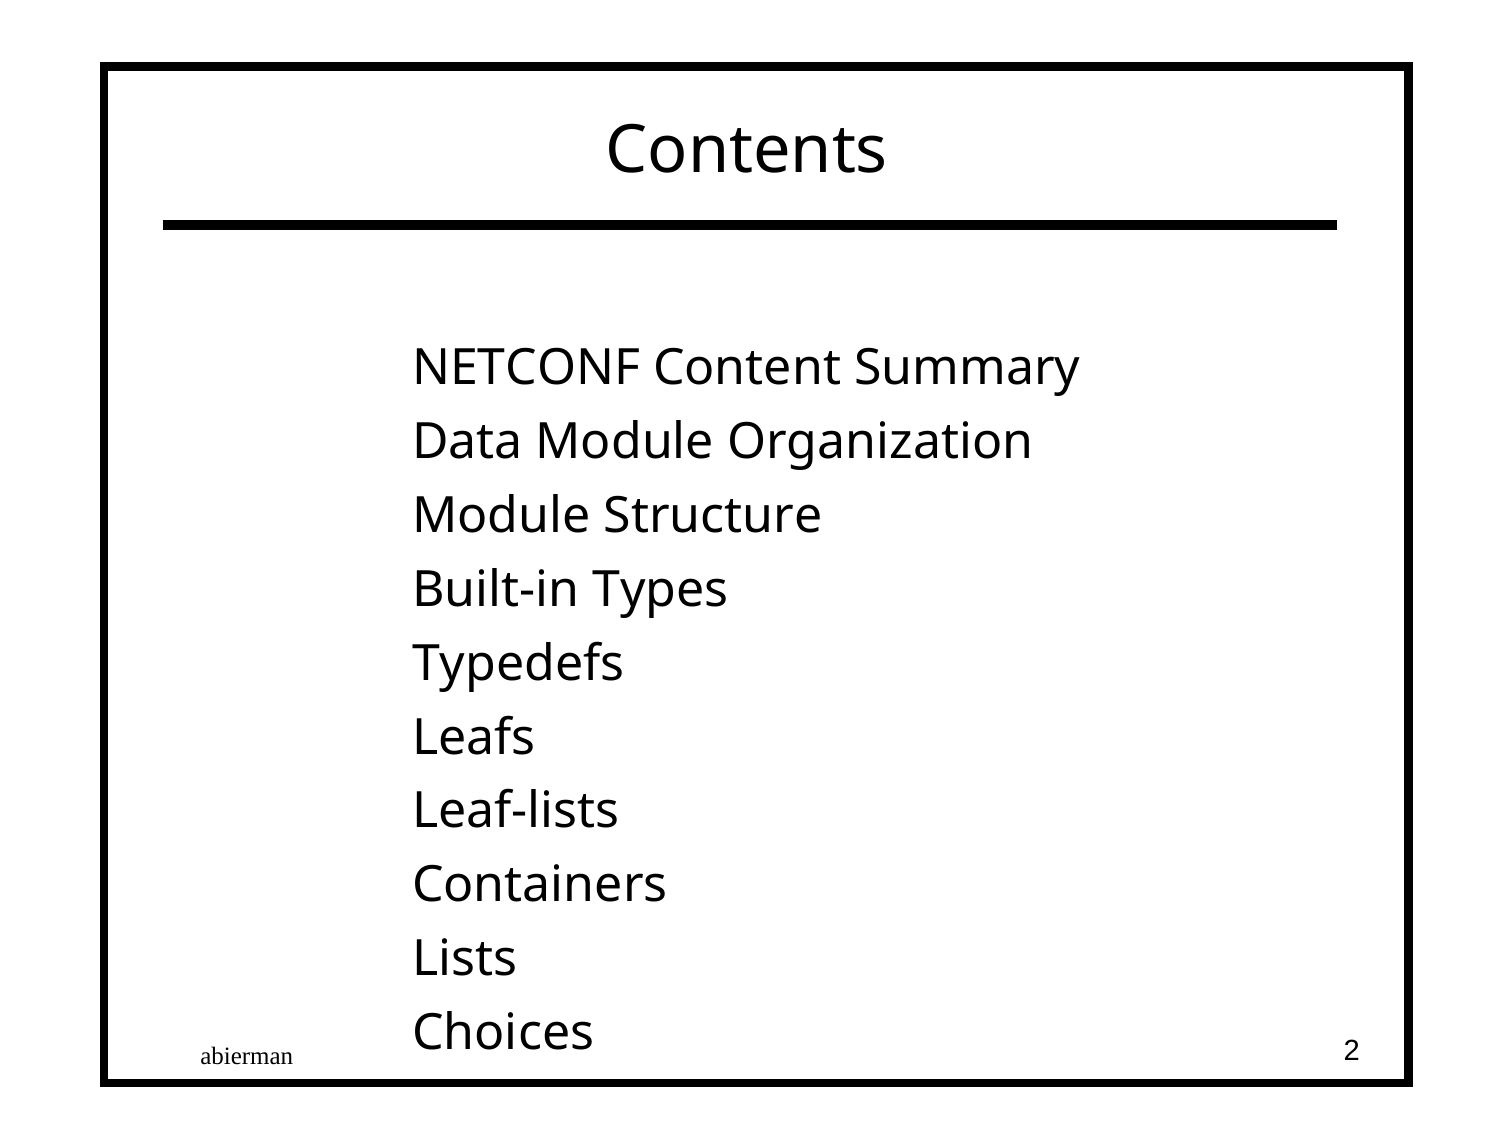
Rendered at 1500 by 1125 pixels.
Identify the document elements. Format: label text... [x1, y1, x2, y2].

title Contents [162, 87, 1332, 200]
list NETCONF Content Summary Data Module Organization Module Structure Built-in Types Typedefs Leafs Leaf-lists Containers Lists Choices [397, 247, 1224, 985]
